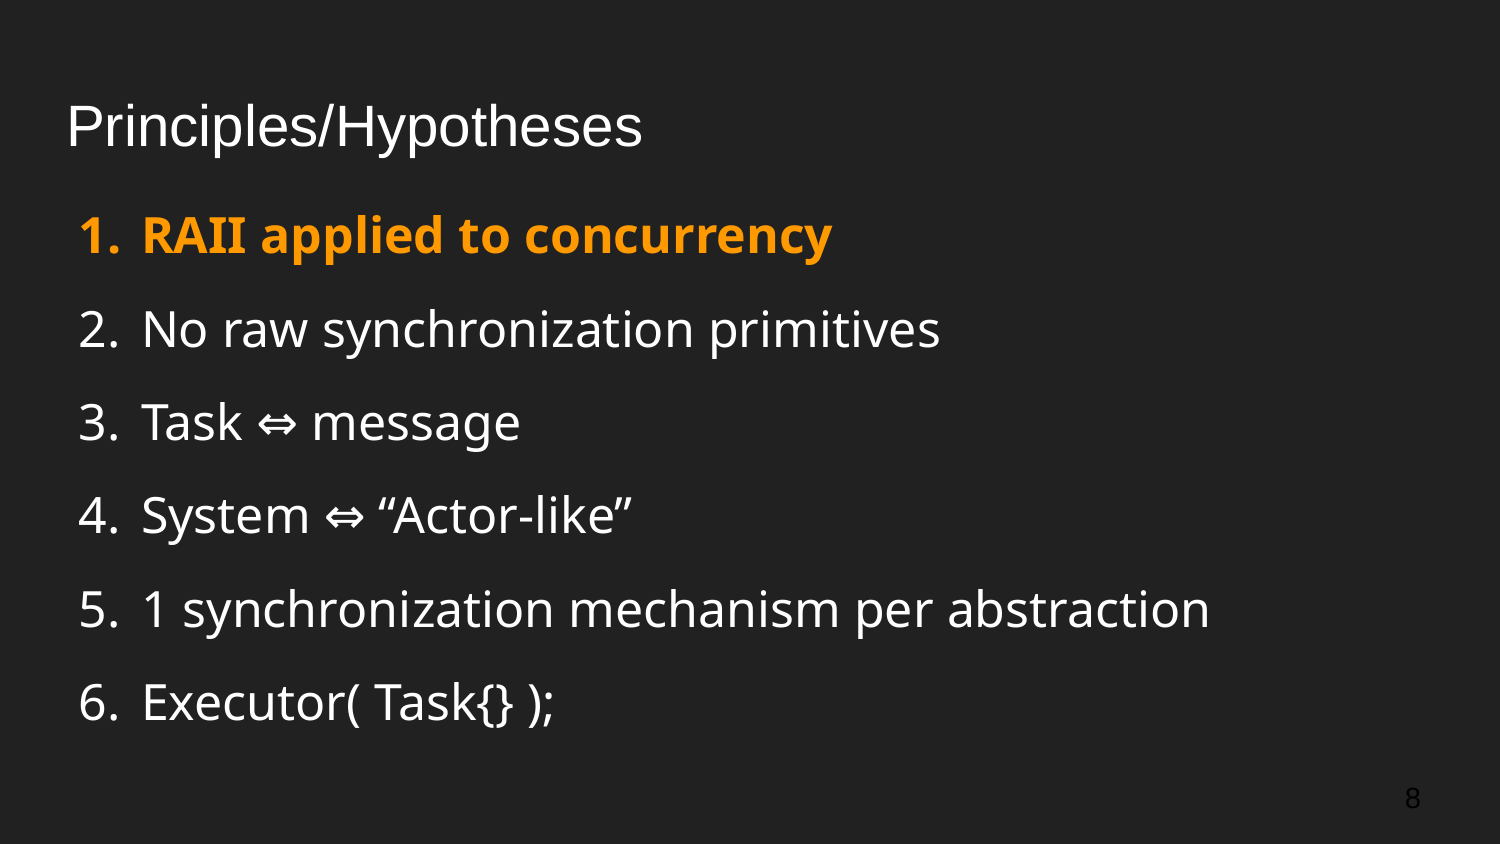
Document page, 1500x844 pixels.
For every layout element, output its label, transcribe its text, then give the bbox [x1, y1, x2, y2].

title Principles/Hypotheses [51, 72, 1449, 167]
slide_number <number> [1389, 764, 1480, 830]
list RAII applied to concurrency No raw synchronization primitives Task ⇔ message System ⇔ “Actor-like” 1 synchronization mechanism per abstraction Executor( Task{} ); [51, 189, 1449, 750]
